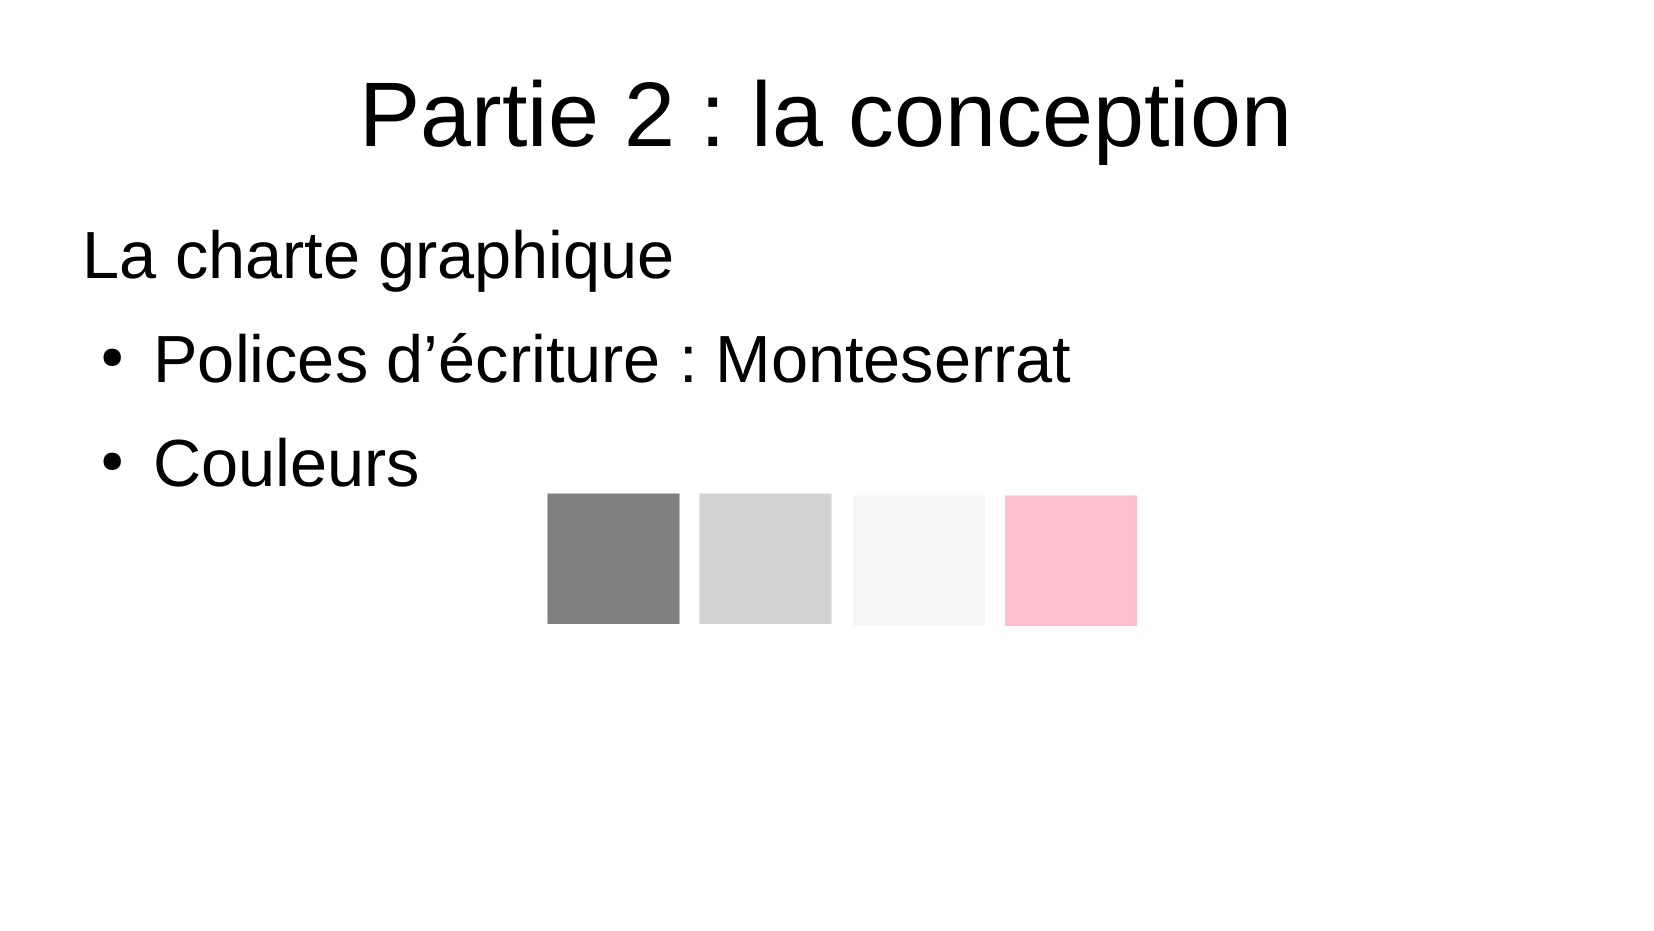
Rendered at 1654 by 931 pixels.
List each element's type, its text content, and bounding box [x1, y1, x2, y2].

title Partie 2 : la conception [82, 37, 1571, 193]
list La charte graphique Polices d’écriture : Monteserrat Couleurs [82, 217, 1571, 758]
picture [521, 473, 1170, 650]
